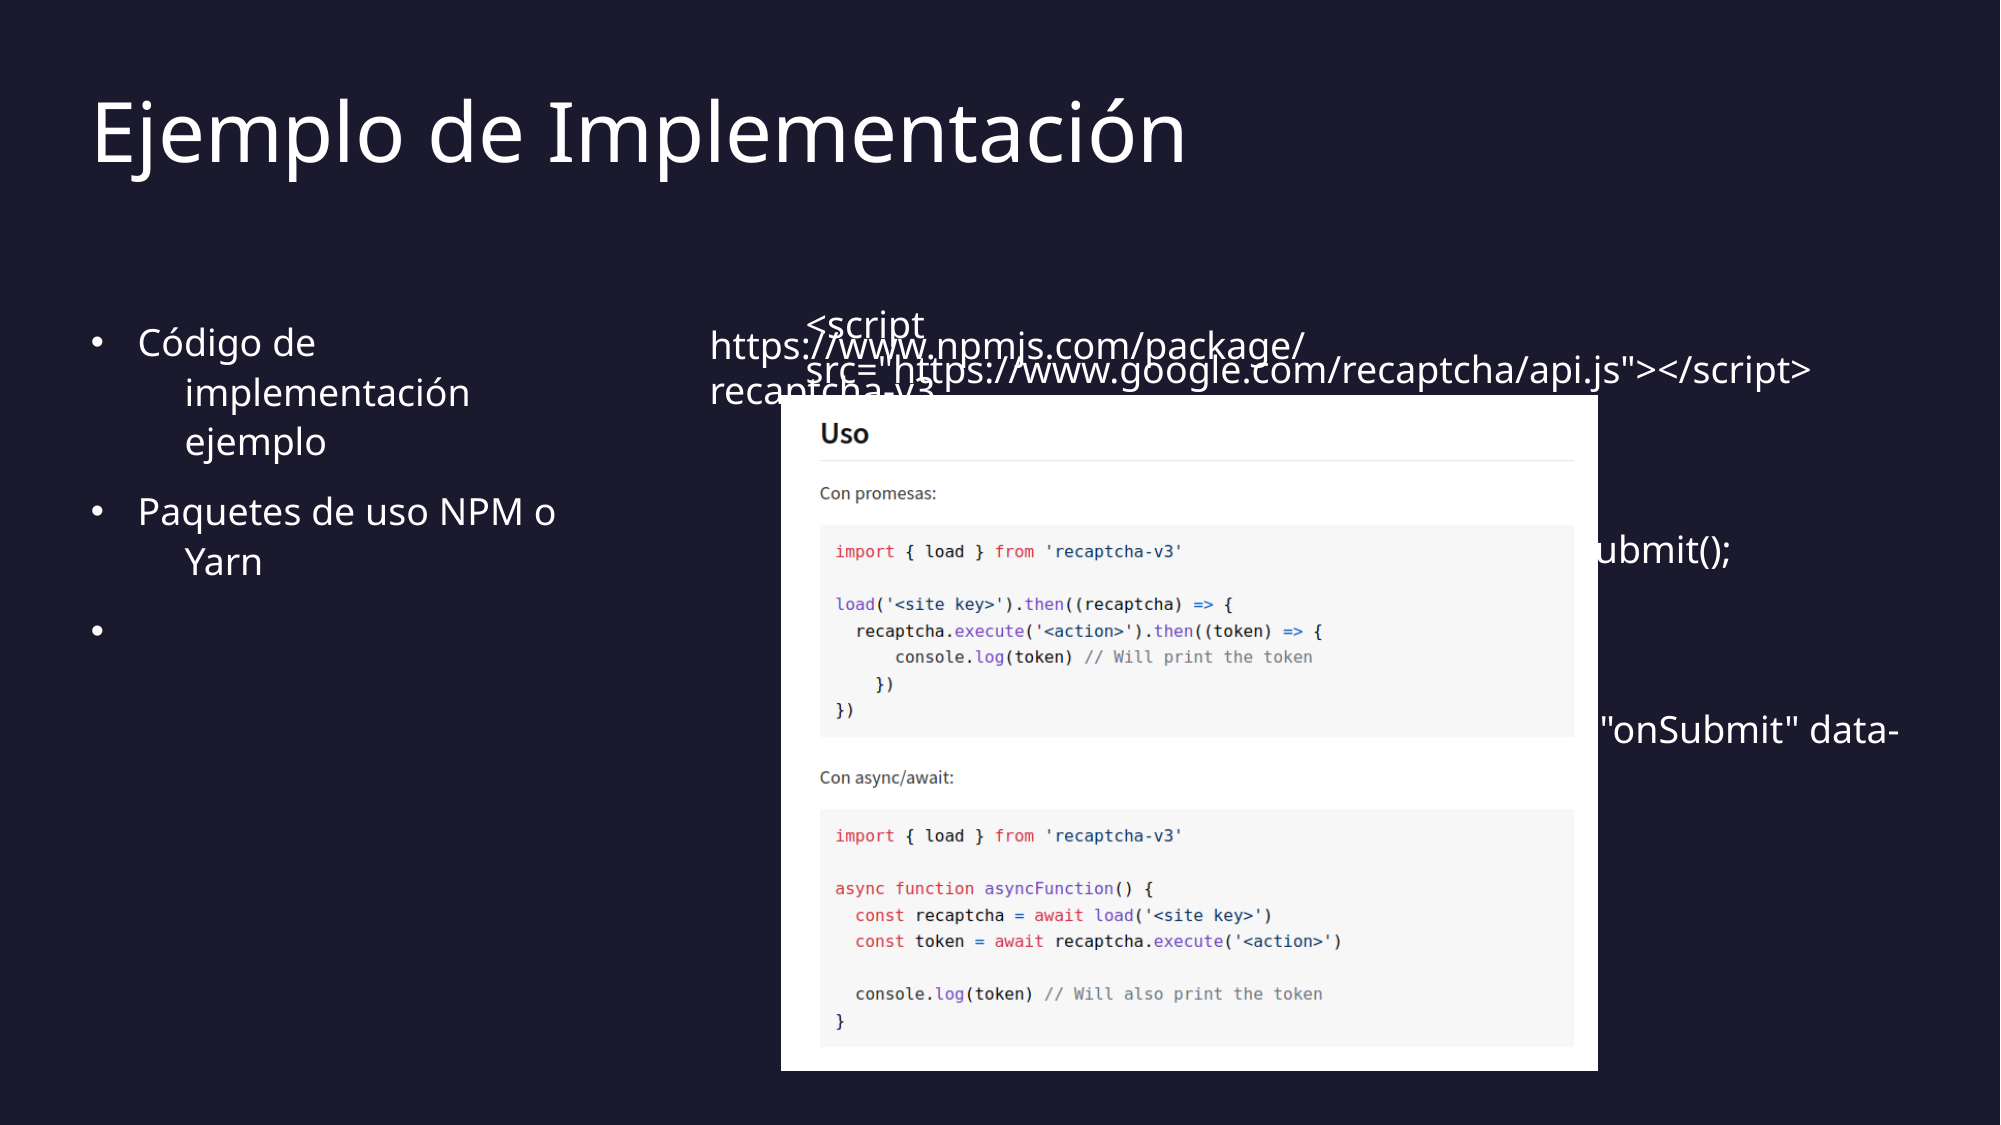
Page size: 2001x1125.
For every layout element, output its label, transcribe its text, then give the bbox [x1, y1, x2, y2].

text_box https://www.npmjs.com/package/recaptcha-v3 [694, 314, 1489, 376]
title Ejemplo de Implementación [90, 90, 1910, 294]
text_box <script src="https://www.google.com/recaptcha/api.js"></script> <script> function onSubmit(token) { document.getElementById("demo-form").submit(); } </script> <button class="g-recaptcha" data-sitekey="reCAPTCHA_site_key" data-callback="onSubmit" data-action="submit">Enviar</button> [790, 293, 1923, 764]
list Código de implementación ejemplo Paquetes de uso NPM o Yarn [90, 314, 571, 1020]
picture [781, 395, 1598, 1071]
